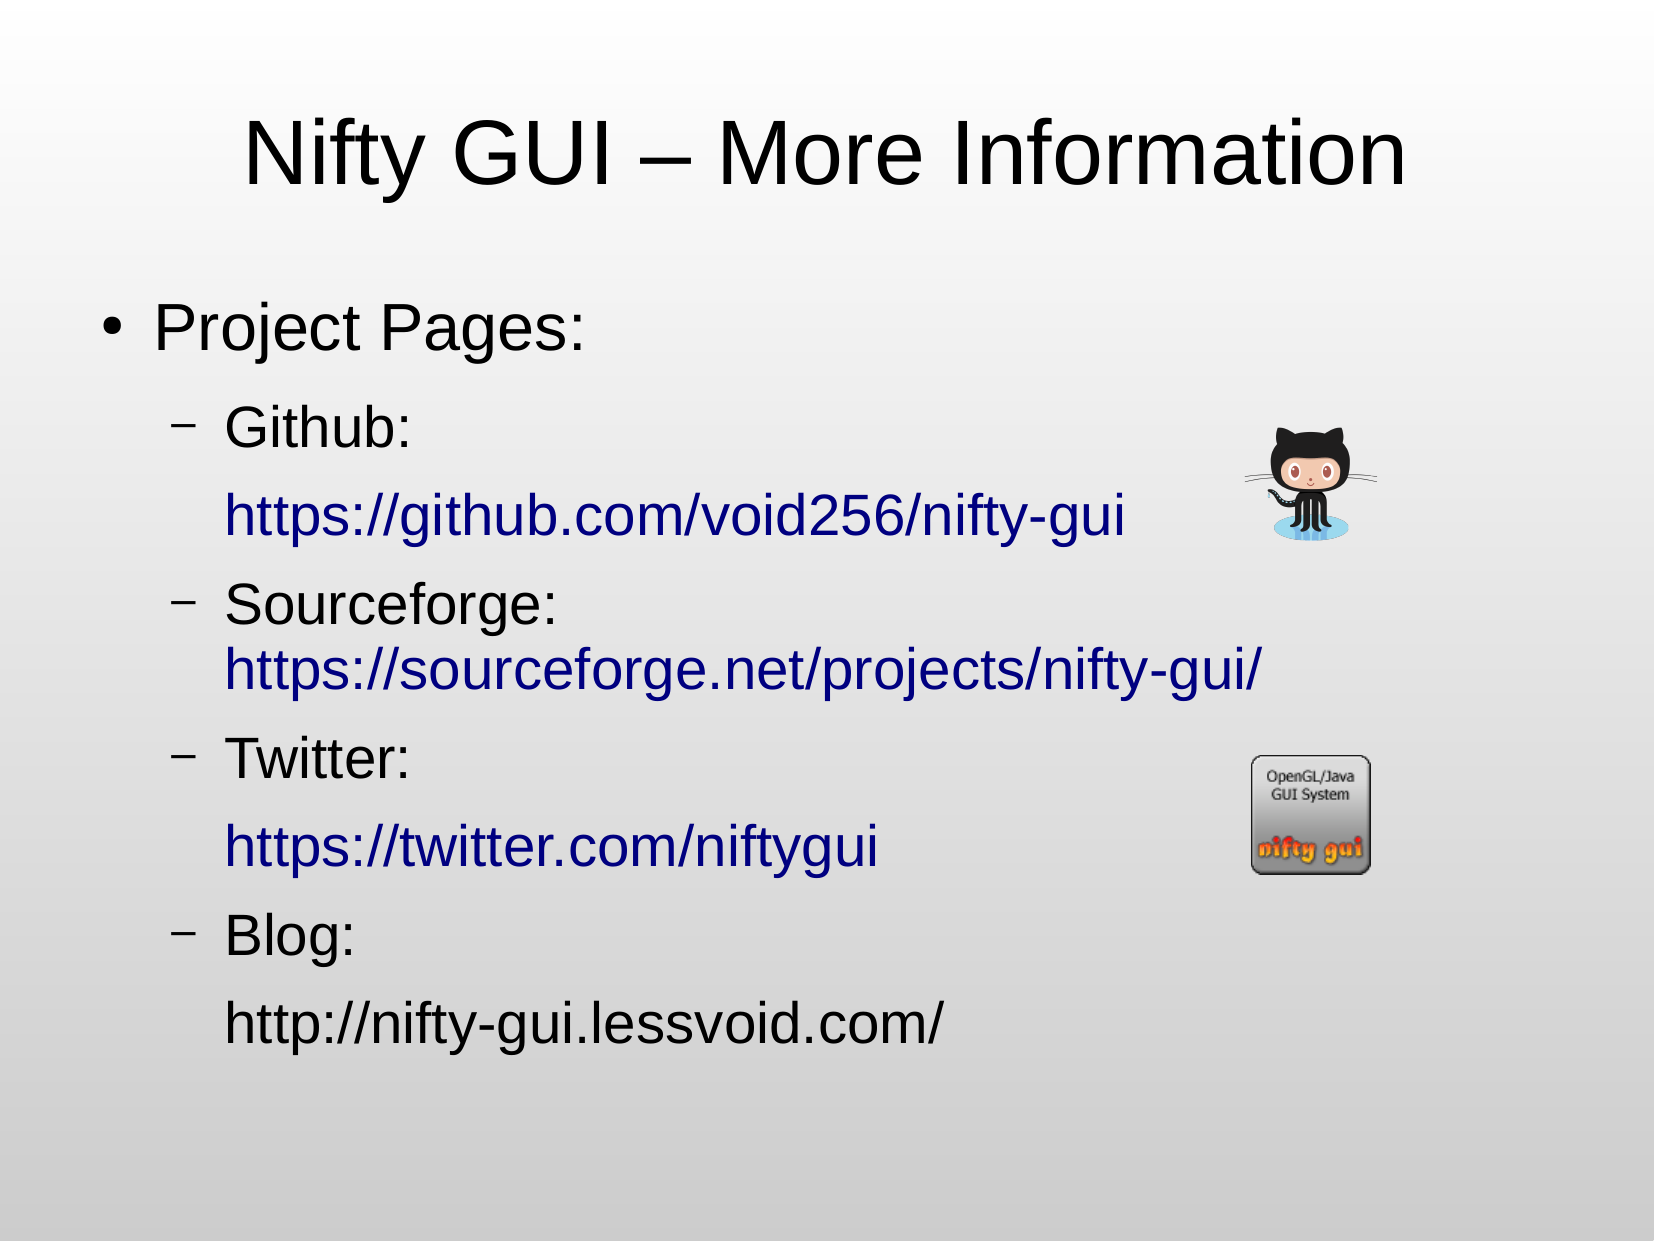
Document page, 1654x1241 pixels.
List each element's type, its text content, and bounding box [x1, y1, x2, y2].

title Nifty GUI – More Information [82, 49, 1571, 257]
picture [1240, 425, 1382, 544]
list Project Pages: Github: https://github.com/void256/nifty-gui Sourceforge: https://sourceforge.net/projects/nifty-gui/ Twitter: https://twitter.com/niftygui Blog: http://nifty-gui.lessvoid.com/ [82, 290, 1571, 1109]
picture [1251, 755, 1371, 875]
